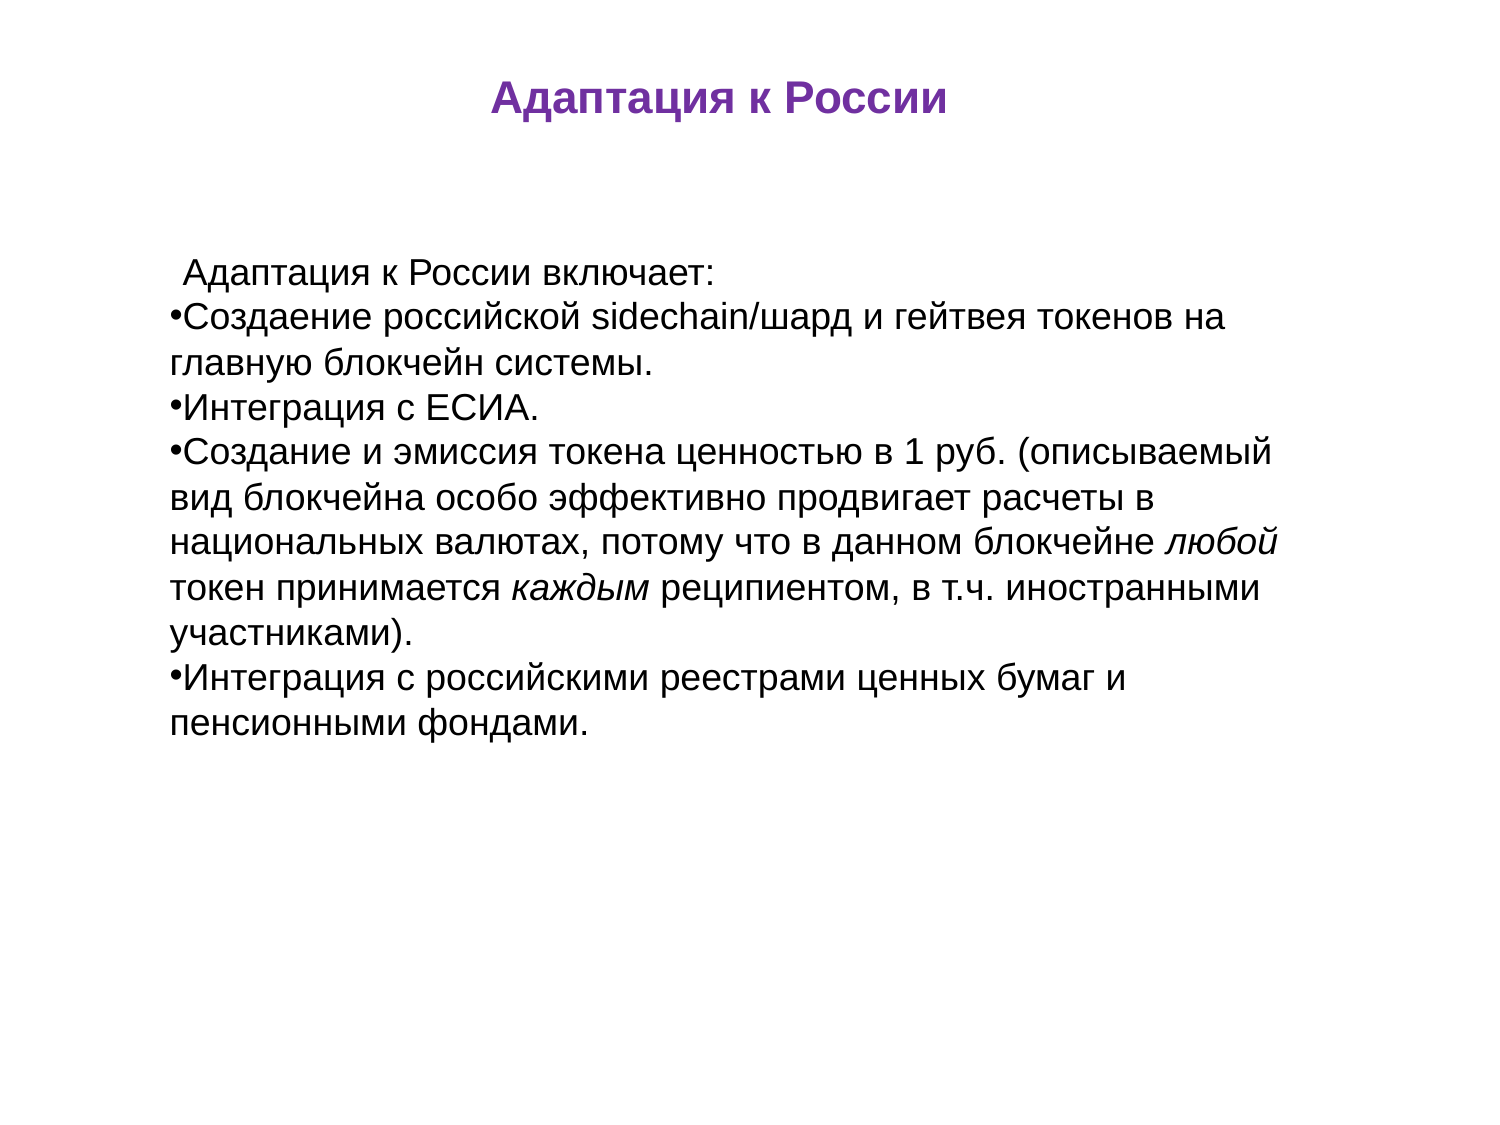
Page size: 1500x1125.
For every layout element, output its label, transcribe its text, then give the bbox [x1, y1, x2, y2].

text_box Адаптация к России включает: Создаение российской sidechain/шард и гейтвея токенов на главную блокчейн системы. Интеграция с ЕСИА. Создание и эмиссия токена ценностью в 1 руб. (описываемый вид блокчейна особо эффективно продвигает расчеты в национальных валютах, потому что в данном блокчейне любой токен принимается каждым реципиентом, в т.ч. иностранными участниками). Интеграция с российскими реестрами ценных бумаг и пенсионными фондами. [154, 240, 1351, 750]
text_box Адаптация к России [117, 59, 1313, 120]
